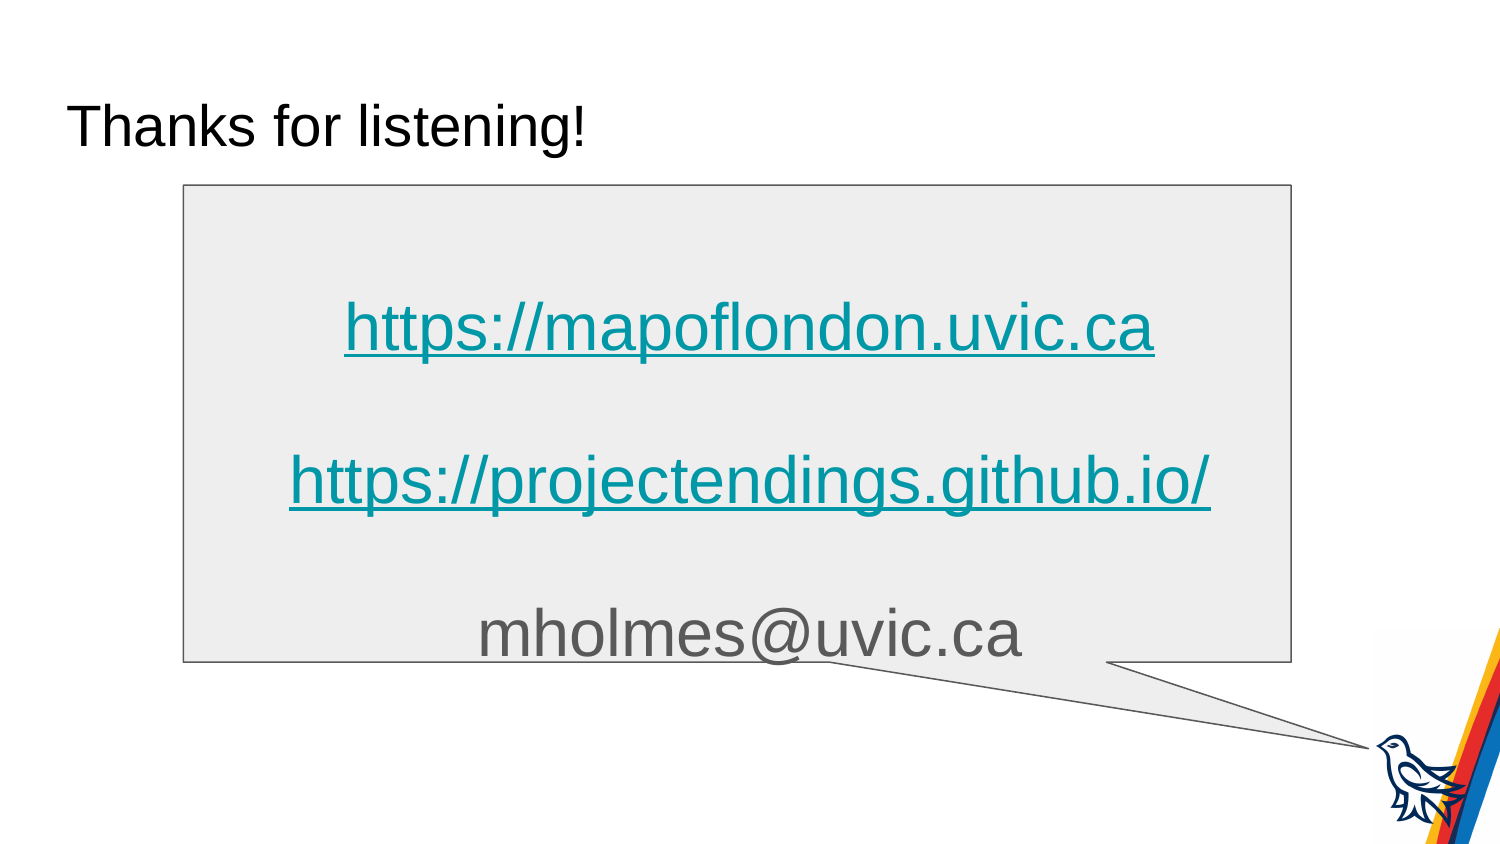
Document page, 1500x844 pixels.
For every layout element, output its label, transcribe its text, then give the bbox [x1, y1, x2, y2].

list https://mapoflondon.uvic.ca https://projectendings.github.io/ mholmes@uvic.ca [51, 228, 1449, 747]
title Thanks for listening! [51, 72, 1449, 167]
text_box [183, 185, 1292, 228]
picture [1372, 628, 1500, 844]
